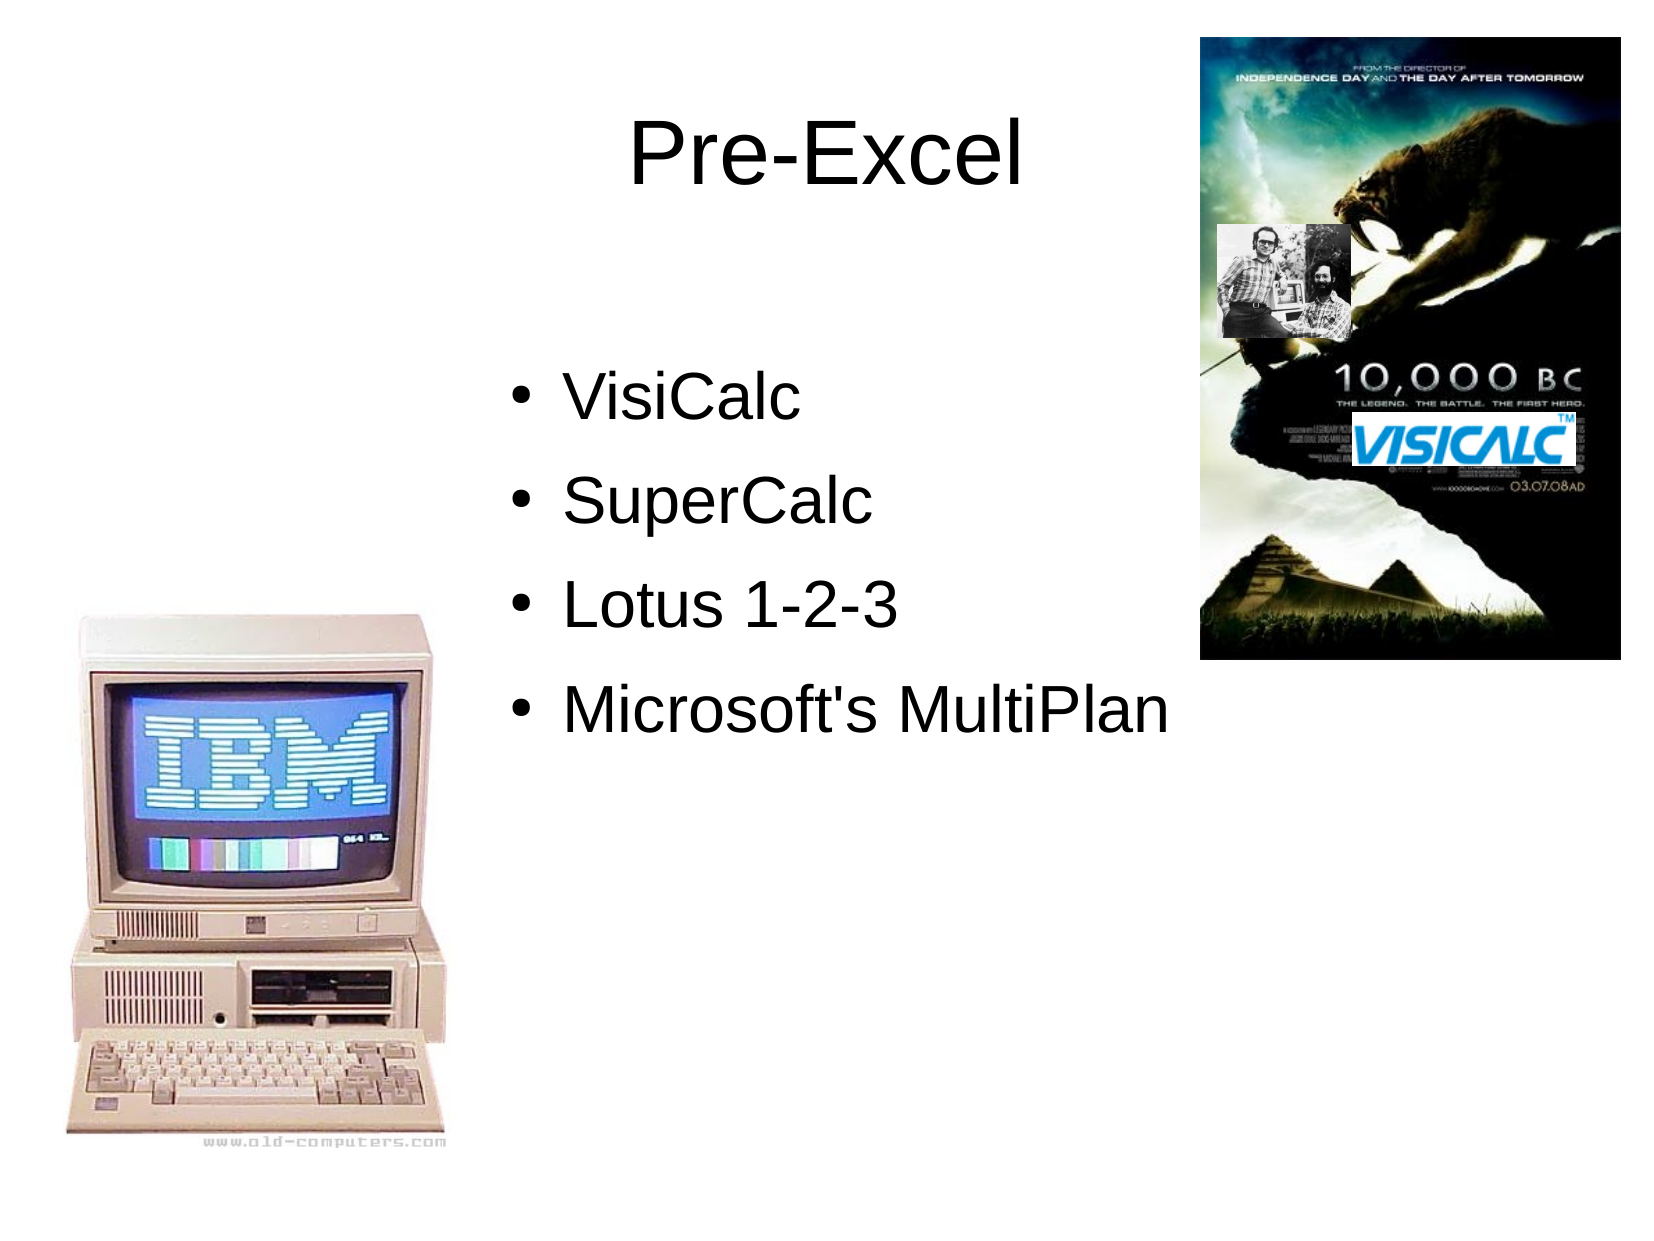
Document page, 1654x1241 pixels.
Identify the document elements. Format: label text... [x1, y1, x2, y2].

title Pre-Excel [82, 56, 1200, 250]
picture [1200, 37, 1621, 660]
list VisiCalc SuperCalc Lotus 1-2-3 Microsoft's MultiPlan [491, 358, 1576, 1163]
picture [63, 599, 451, 1148]
